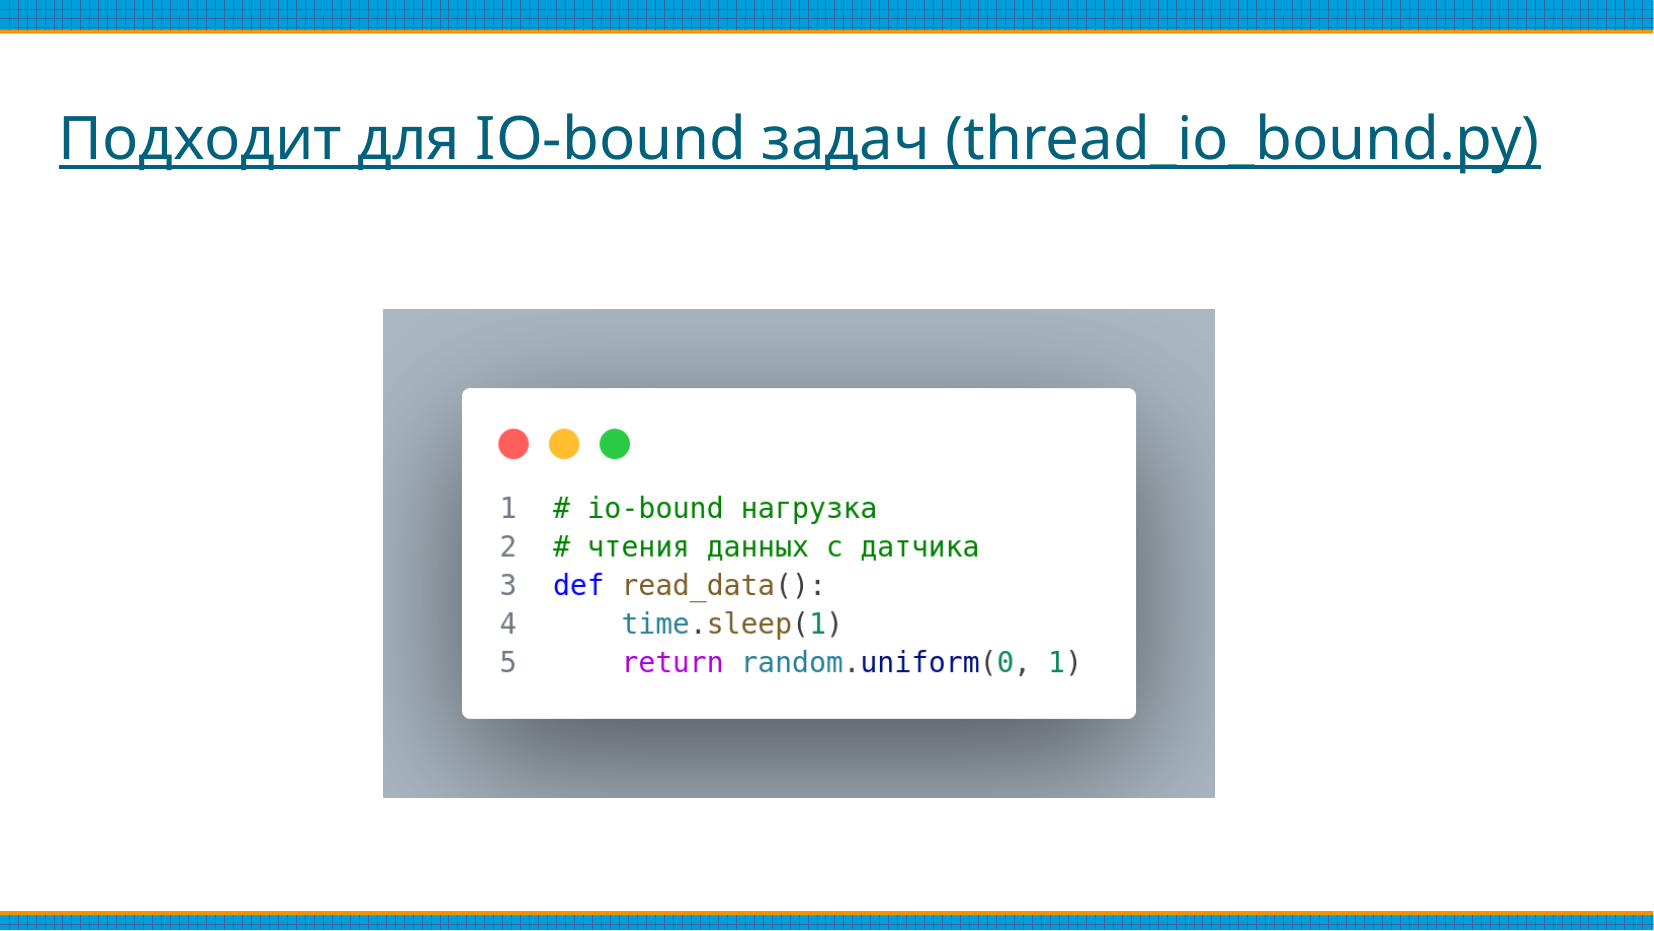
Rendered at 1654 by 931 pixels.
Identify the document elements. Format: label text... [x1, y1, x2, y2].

picture [383, 309, 1215, 798]
title Подходит для IO-bound задач (thread_io_bound.py) [59, 59, 1548, 215]
